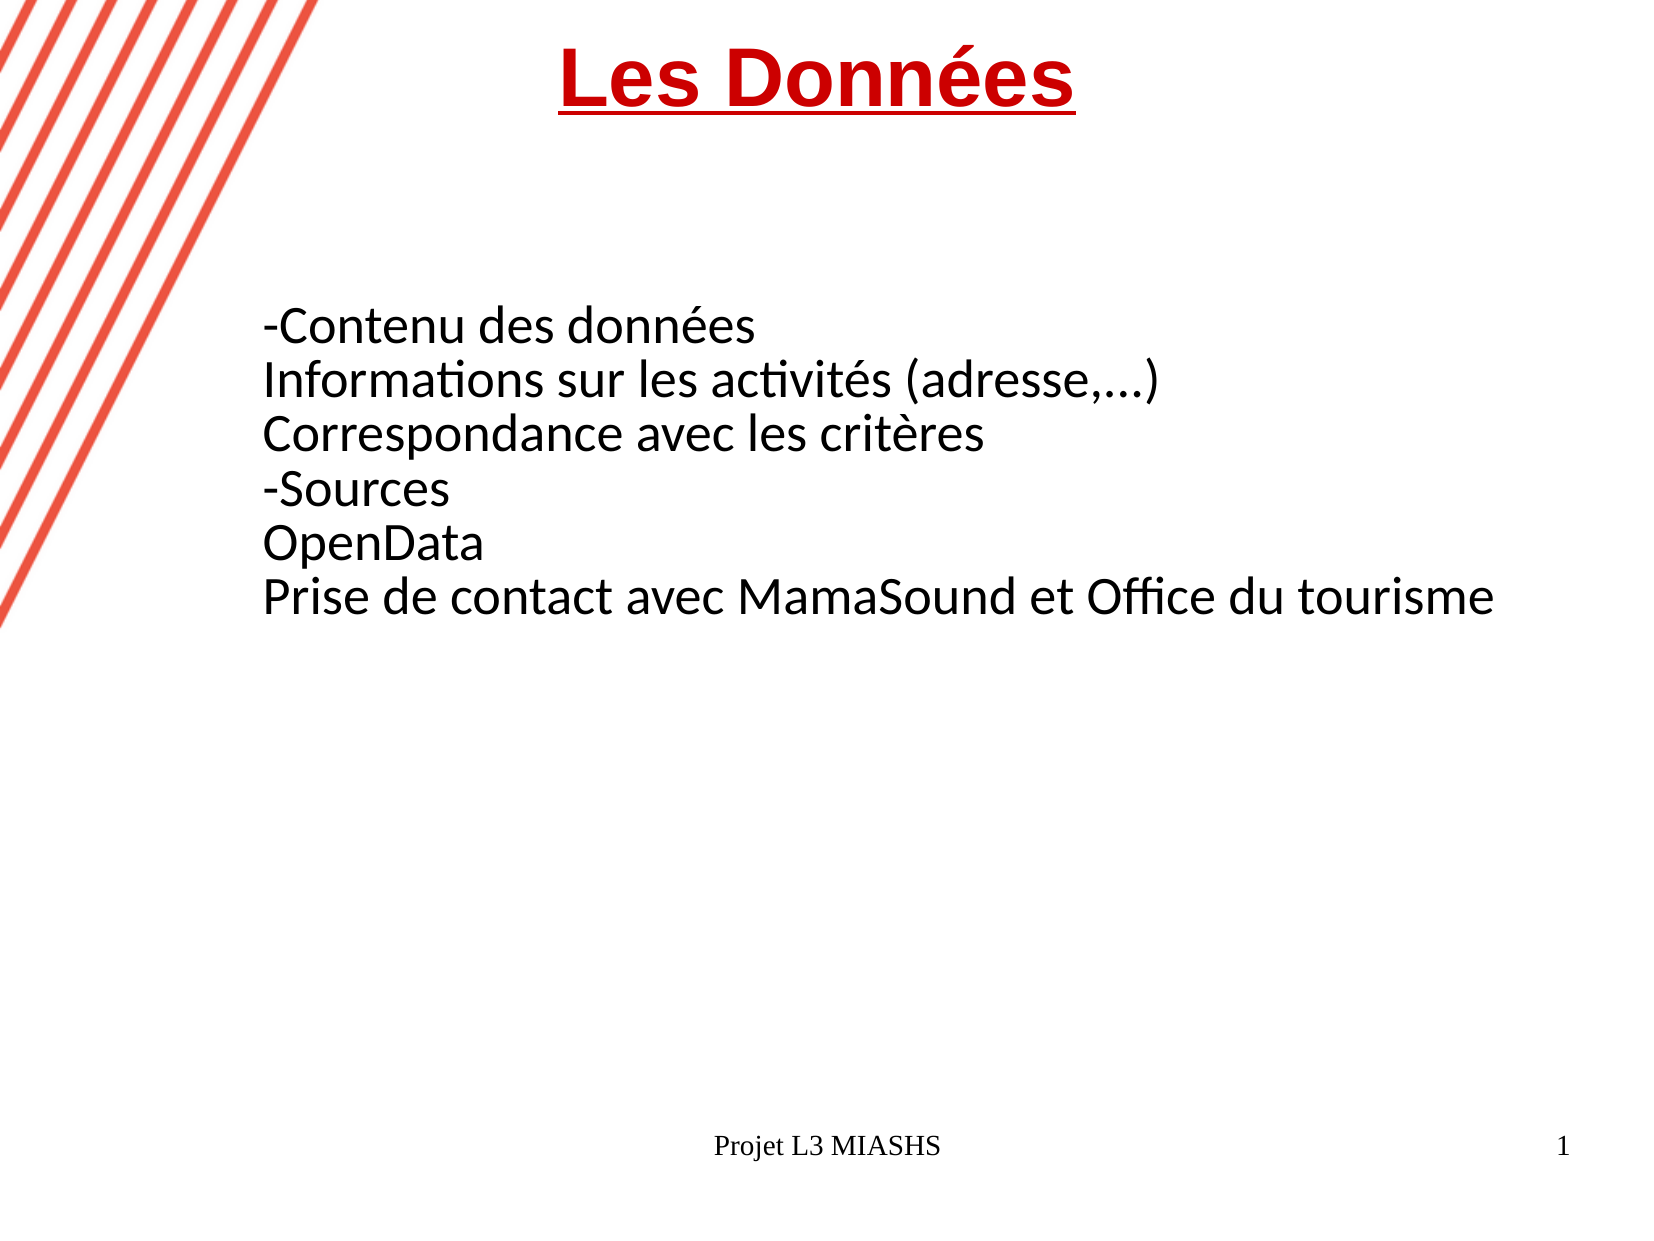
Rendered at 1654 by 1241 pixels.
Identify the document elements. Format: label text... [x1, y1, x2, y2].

text_box -Contenu des données Informations sur les activités (adresse,...) Correspondance avec les critères -Sources OpenData Prise de contact avec MamaSound et Office du tourisme [248, 295, 1583, 734]
text_box Les Données [543, 23, 1276, 166]
picture [0, 0, 1654, 1241]
